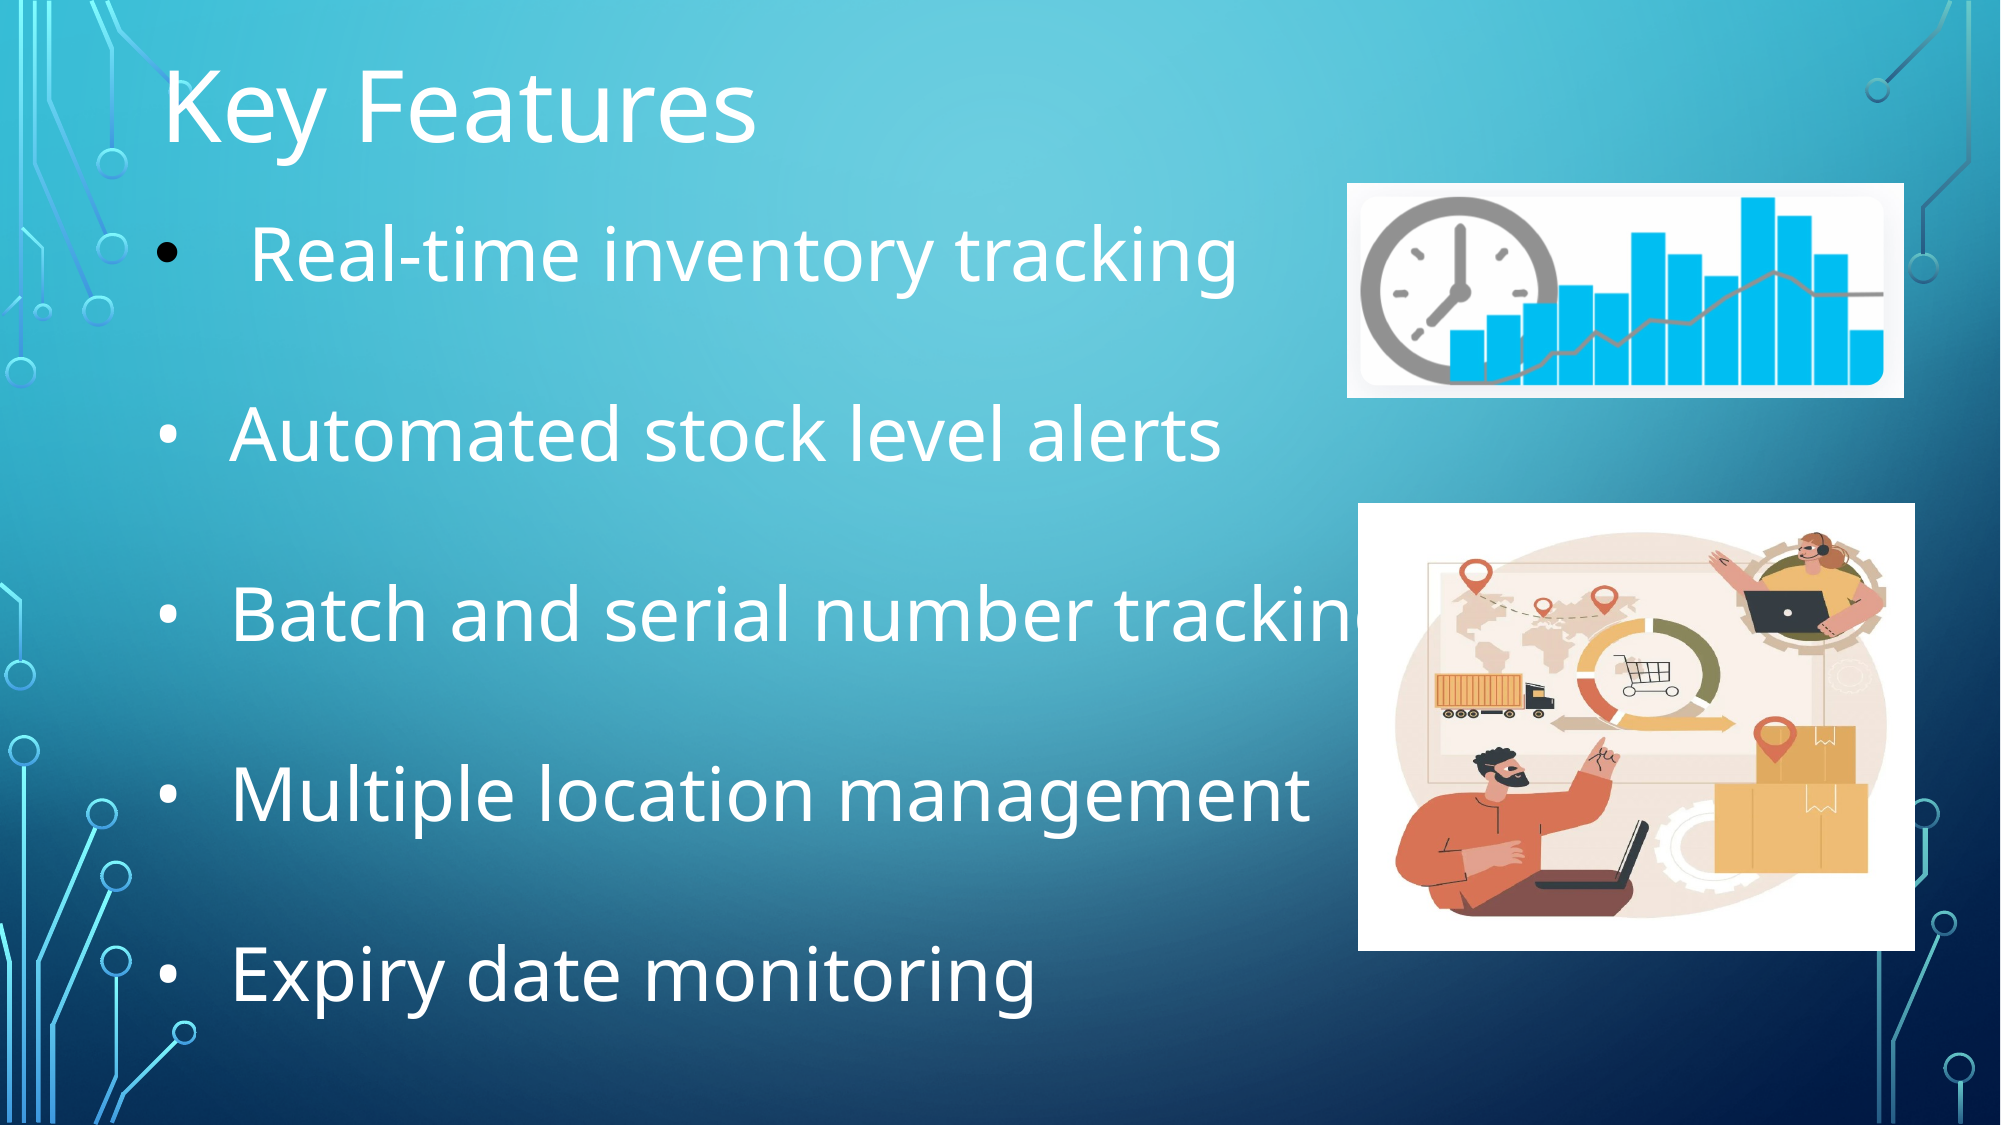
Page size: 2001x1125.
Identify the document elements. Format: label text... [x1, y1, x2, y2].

picture [1347, 183, 1904, 399]
text_box Real-time inventory tracking • Automated stock level alerts • Batch and serial number tracking • Multiple location management • Expiry date monitoring [139, 199, 1970, 1033]
picture [1358, 503, 1915, 951]
text_box Key Features [145, 35, 1147, 172]
